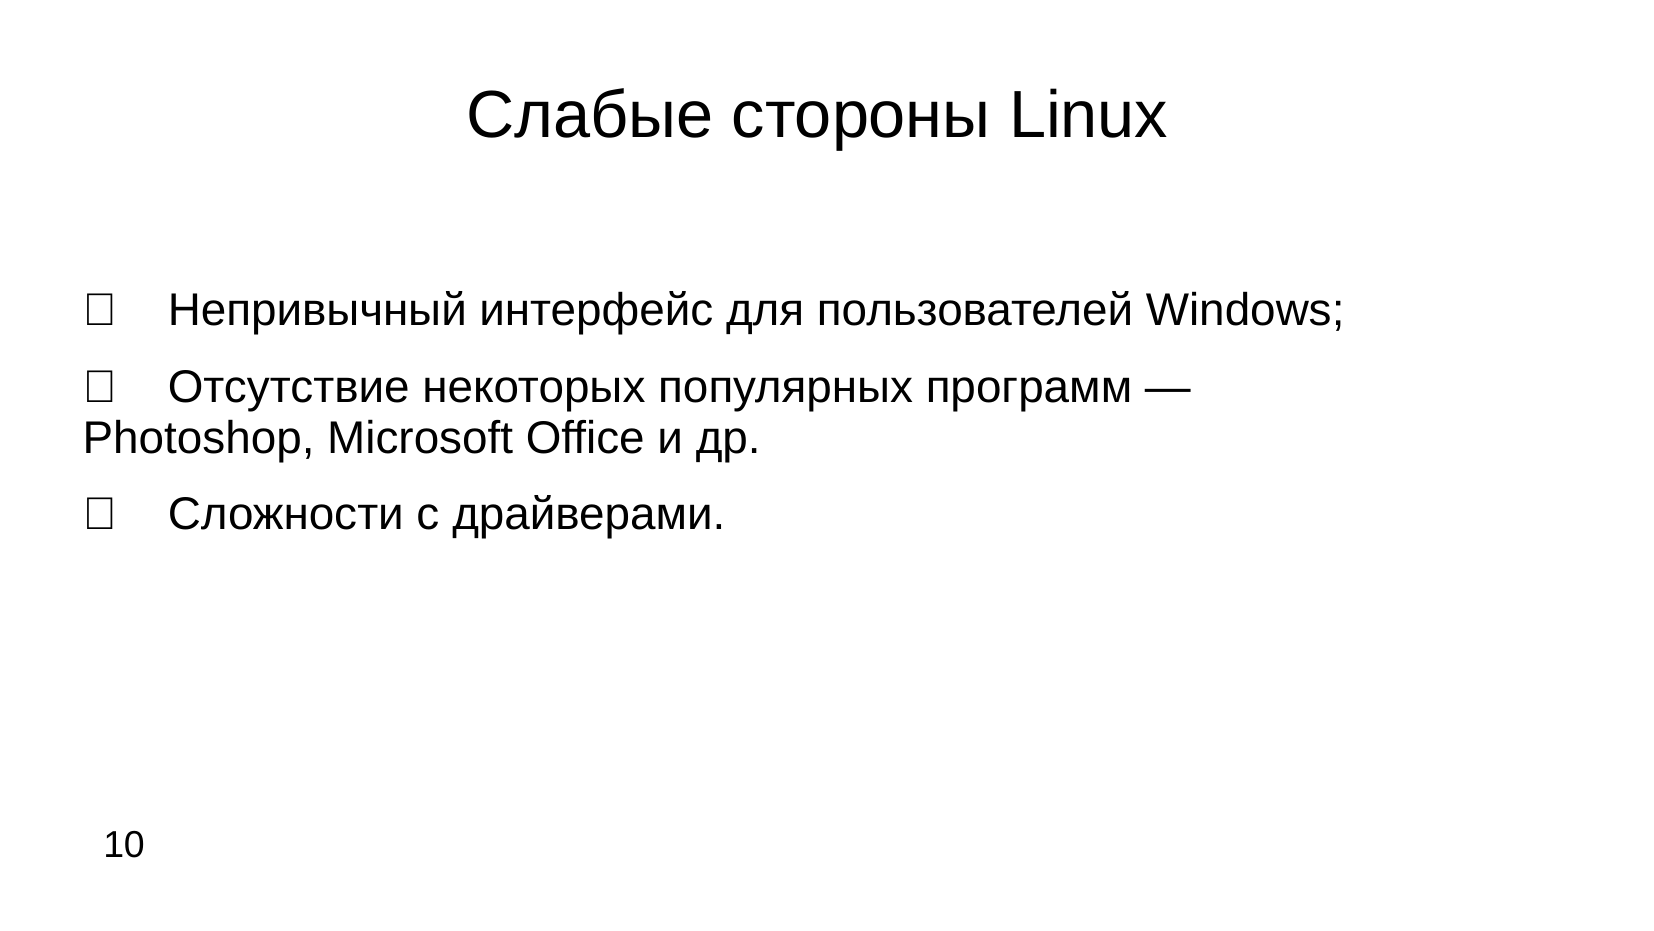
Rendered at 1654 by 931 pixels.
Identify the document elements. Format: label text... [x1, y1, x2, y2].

title Слабые стороны Linux [82, 37, 1571, 193]
list ❌ Непривычный интерфейс для пользователей Windows; ❌ Отсутствие некоторых популярных программ — Photoshop, Microsoft Office и др. ❌ Сложности с драйверами. [82, 217, 1388, 758]
text_box <номер> [88, 815, 650, 886]
